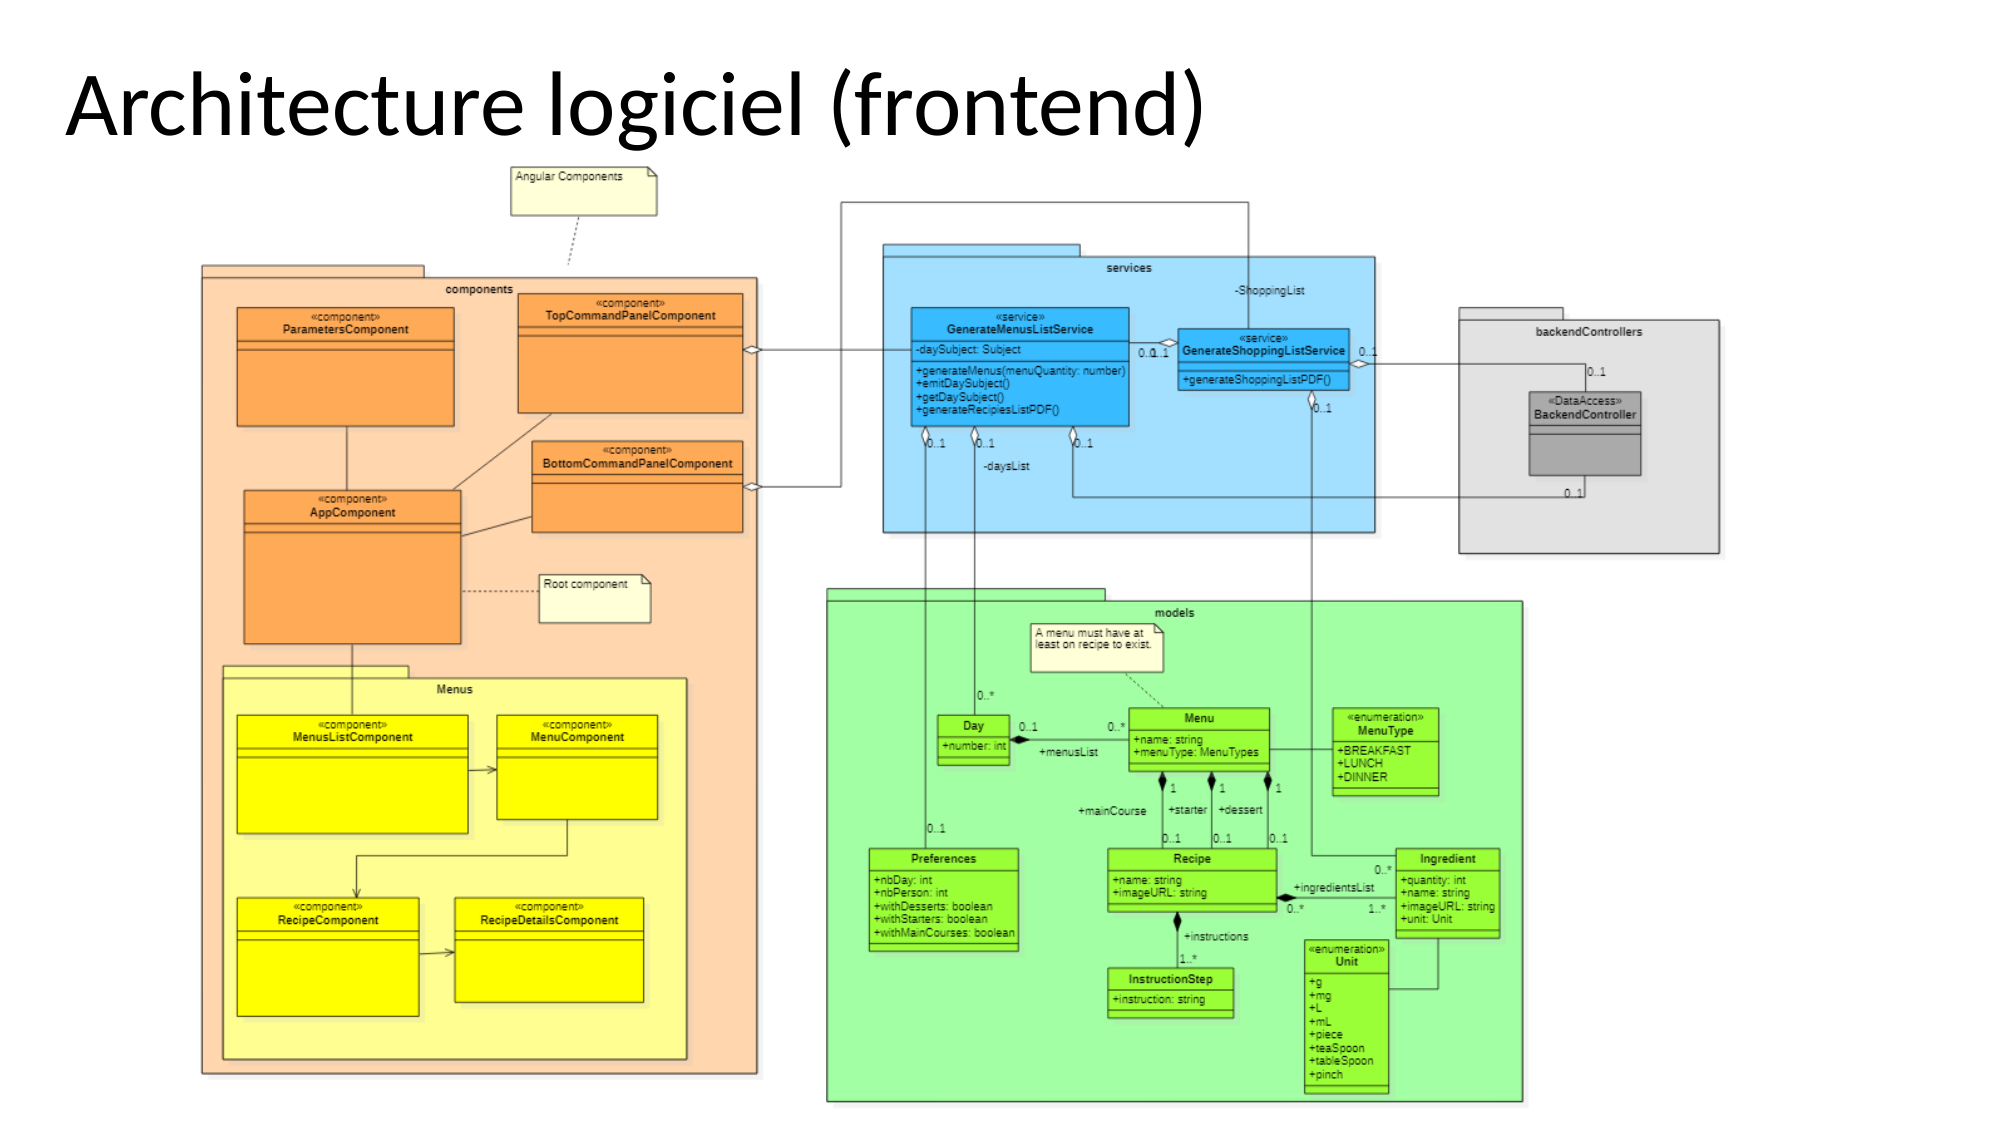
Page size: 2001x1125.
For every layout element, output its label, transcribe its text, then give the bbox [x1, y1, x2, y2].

text_box Architecture logiciel (frontend) [50, 36, 1368, 163]
picture [144, 144, 1797, 1125]
